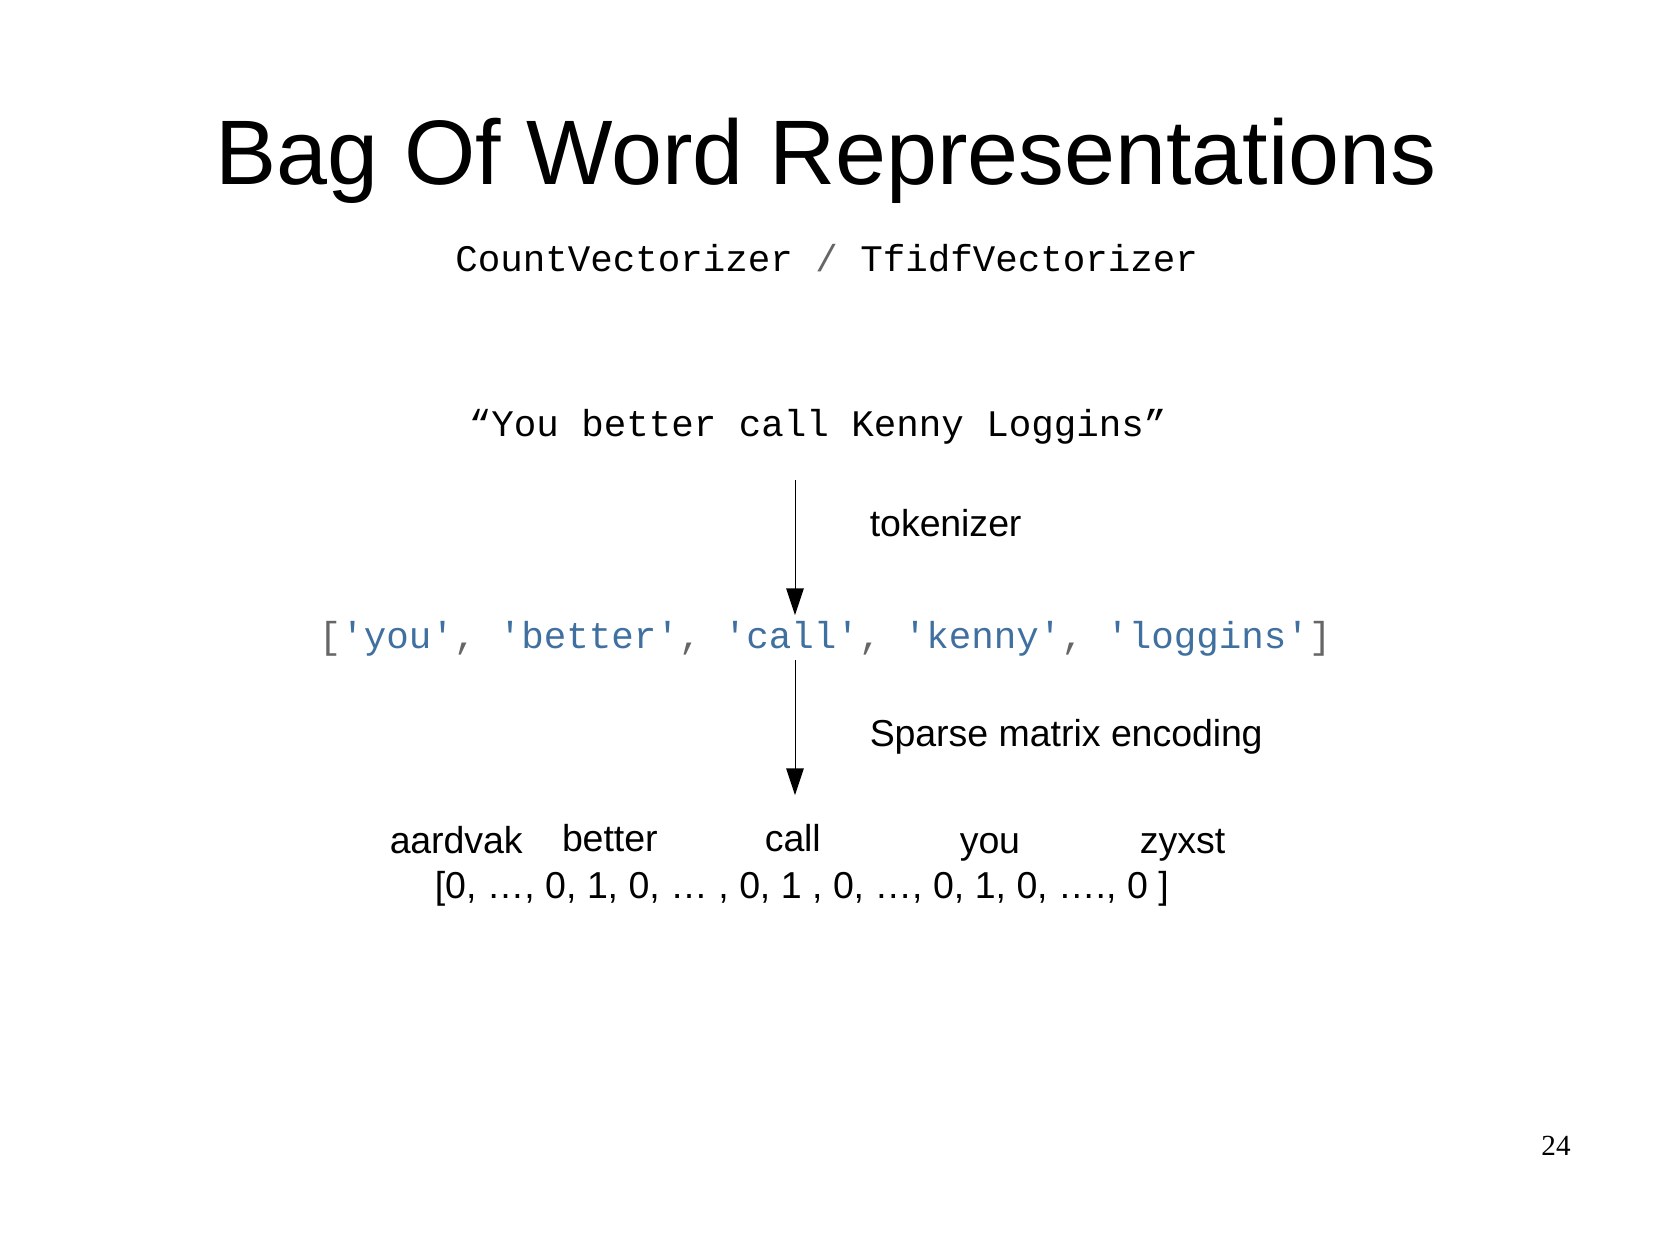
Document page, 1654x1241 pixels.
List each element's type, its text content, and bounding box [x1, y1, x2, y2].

text_box Sparse matrix encoding [855, 705, 1321, 762]
text_box ['you', 'better', 'call', 'kenny', 'loggins'] [315, 617, 1336, 661]
text_box better [547, 810, 698, 871]
text_box tokenizer [855, 495, 1111, 552]
text_box [0, …, 0, 1, 0, … , 0, 1 , 0, …, 0, 1, 0, …., 0 ] [420, 856, 1186, 914]
text_box zyxst [1125, 811, 1261, 869]
text_box call [750, 810, 871, 896]
text_box CountVectorizer / TfidfVectorizer [455, 240, 1199, 283]
title Bag Of Word Representations [82, 49, 1571, 257]
text_box “You better call Kenny Loggins” [465, 405, 1171, 448]
text_box you [945, 811, 1125, 869]
text_box aardvak [375, 811, 541, 869]
